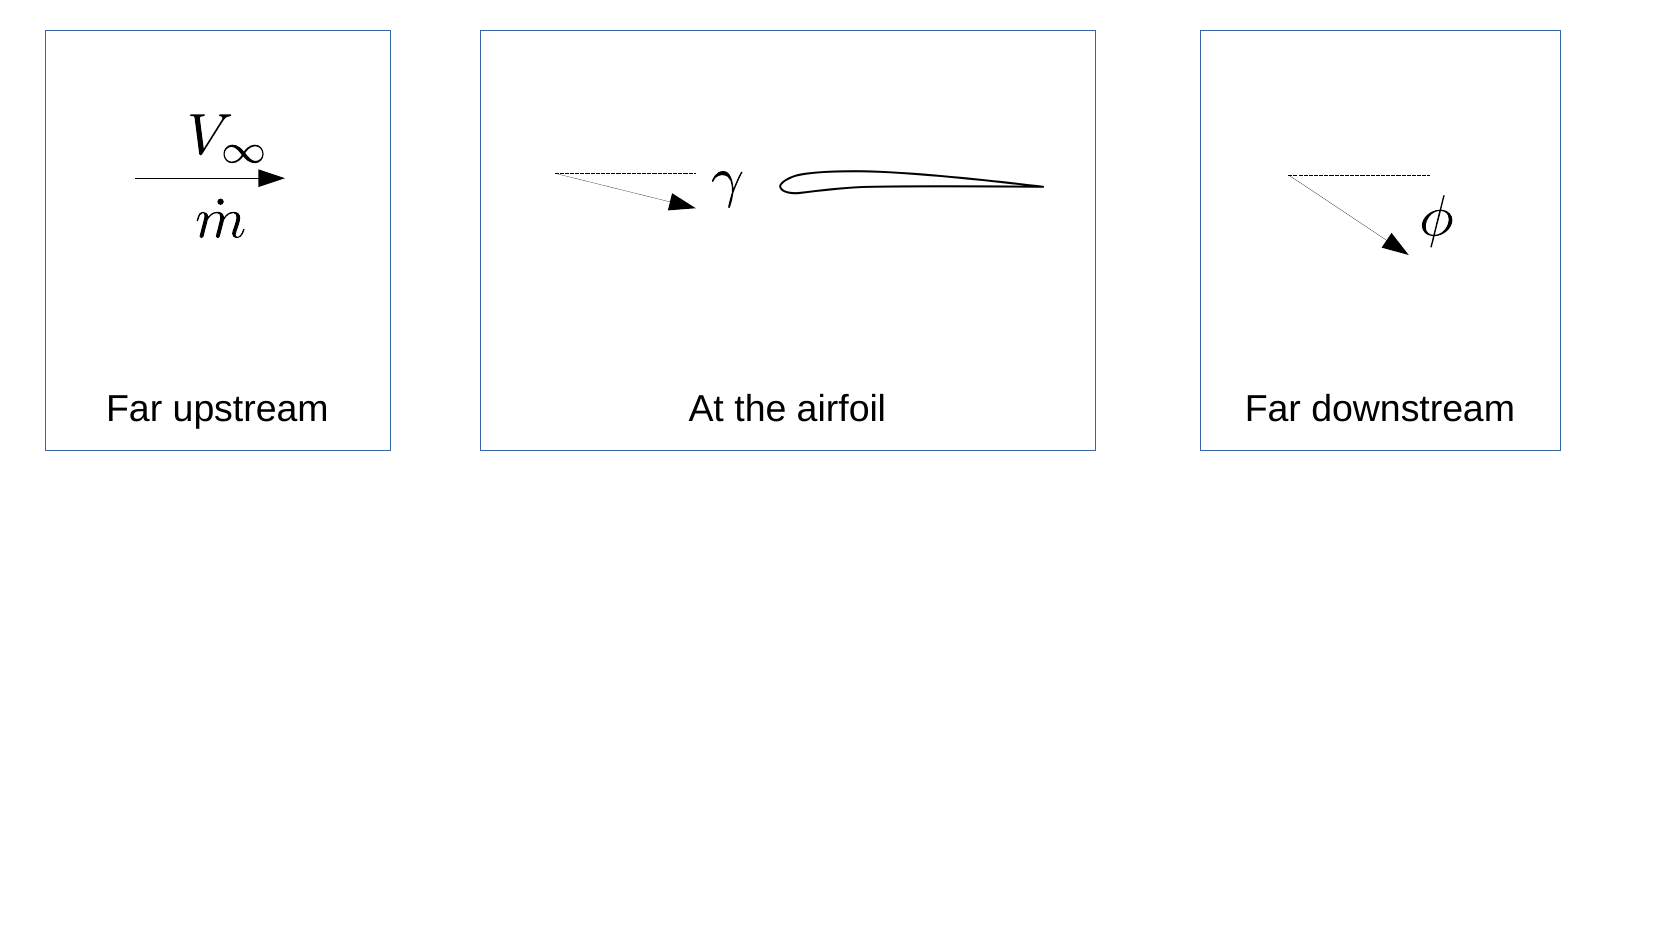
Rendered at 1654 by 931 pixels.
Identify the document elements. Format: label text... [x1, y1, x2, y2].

text_box Far upstream [45, 30, 391, 451]
text_box [710, 171, 745, 209]
text_box [186, 114, 267, 164]
text_box [1418, 195, 1454, 248]
text_box Far downstream [1200, 30, 1561, 451]
text_box At the airfoil [480, 30, 1096, 451]
picture [770, 163, 1051, 204]
text_box [195, 198, 247, 239]
